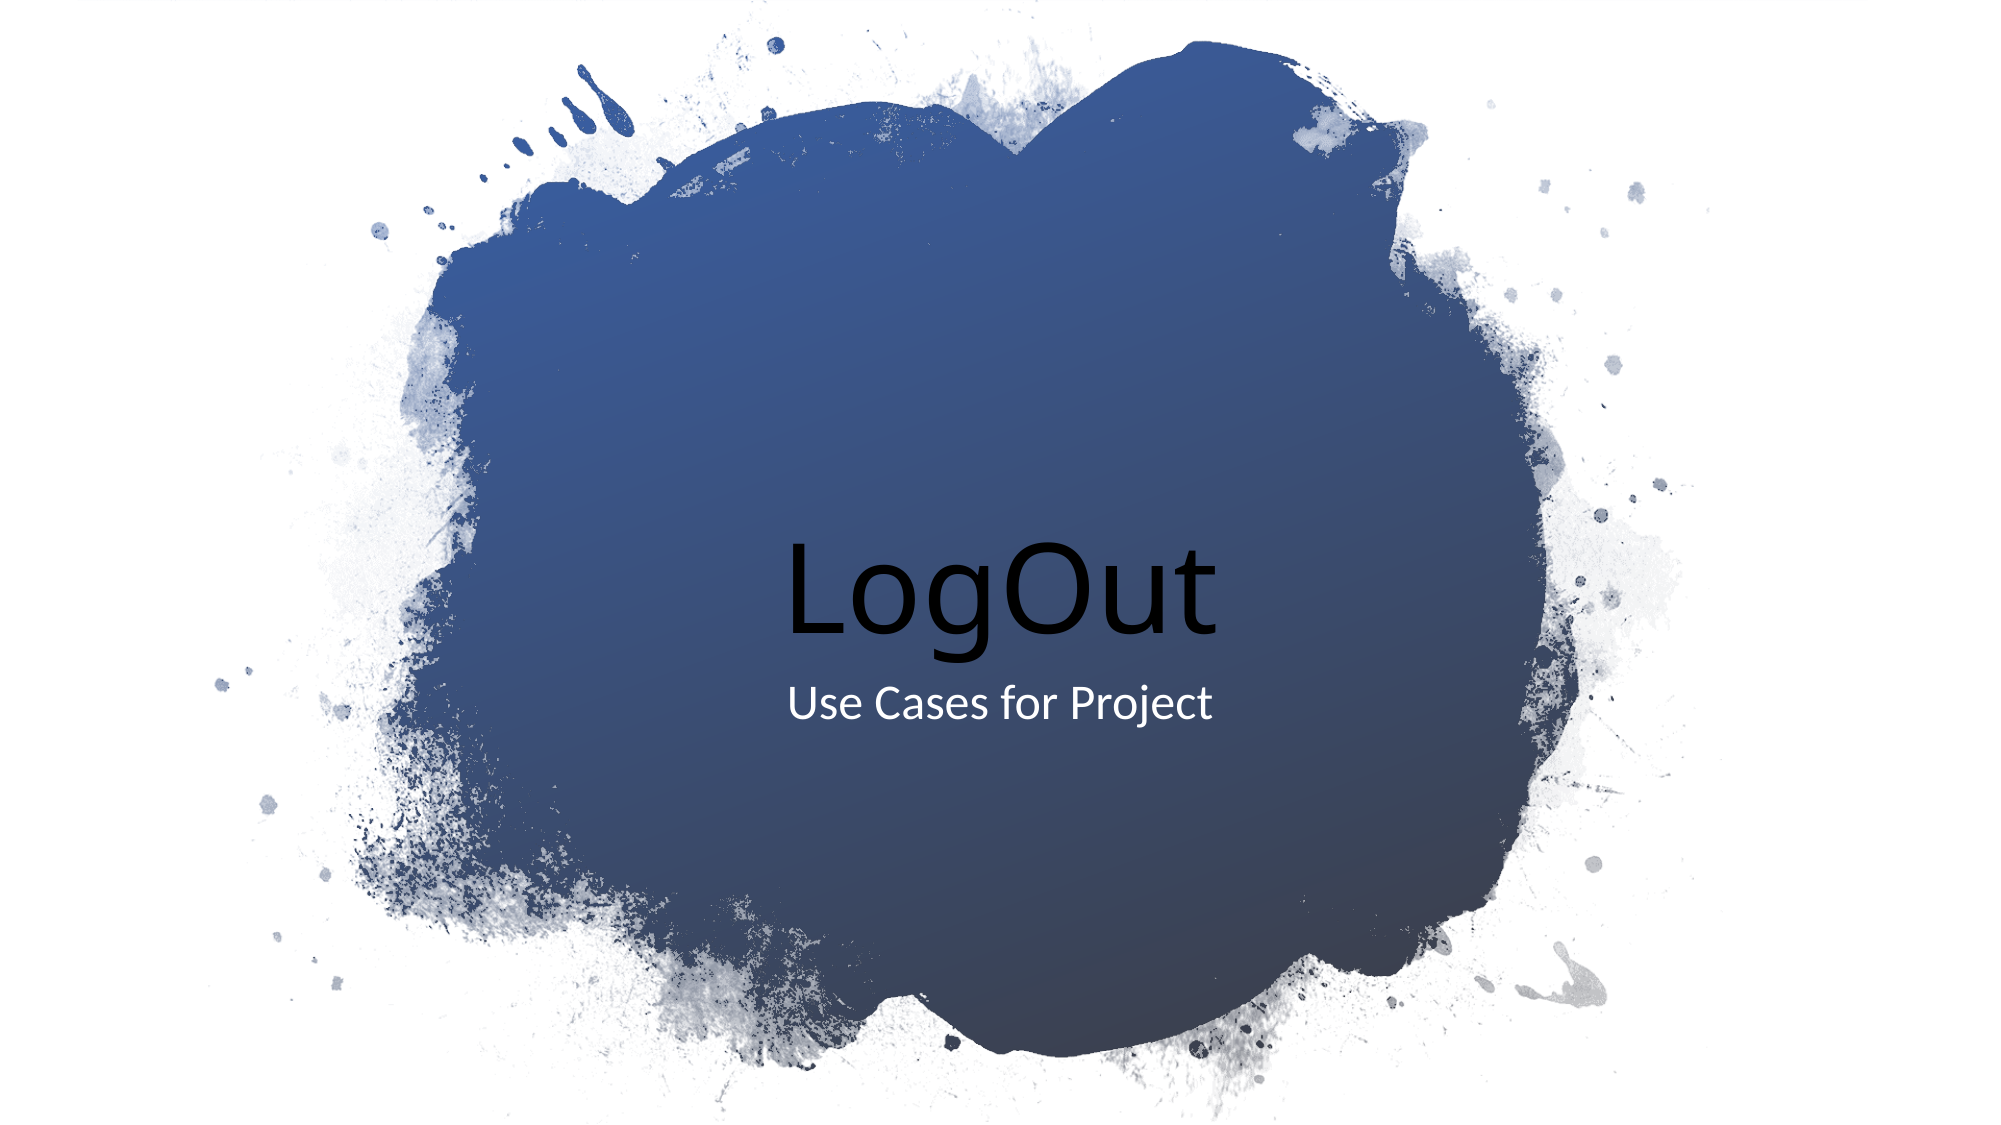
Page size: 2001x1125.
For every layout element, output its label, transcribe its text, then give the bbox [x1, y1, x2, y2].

title LogOut [499, 335, 1502, 668]
picture [0, 0, 2000, 1125]
subtitle Use Cases for Project [499, 668, 1502, 781]
